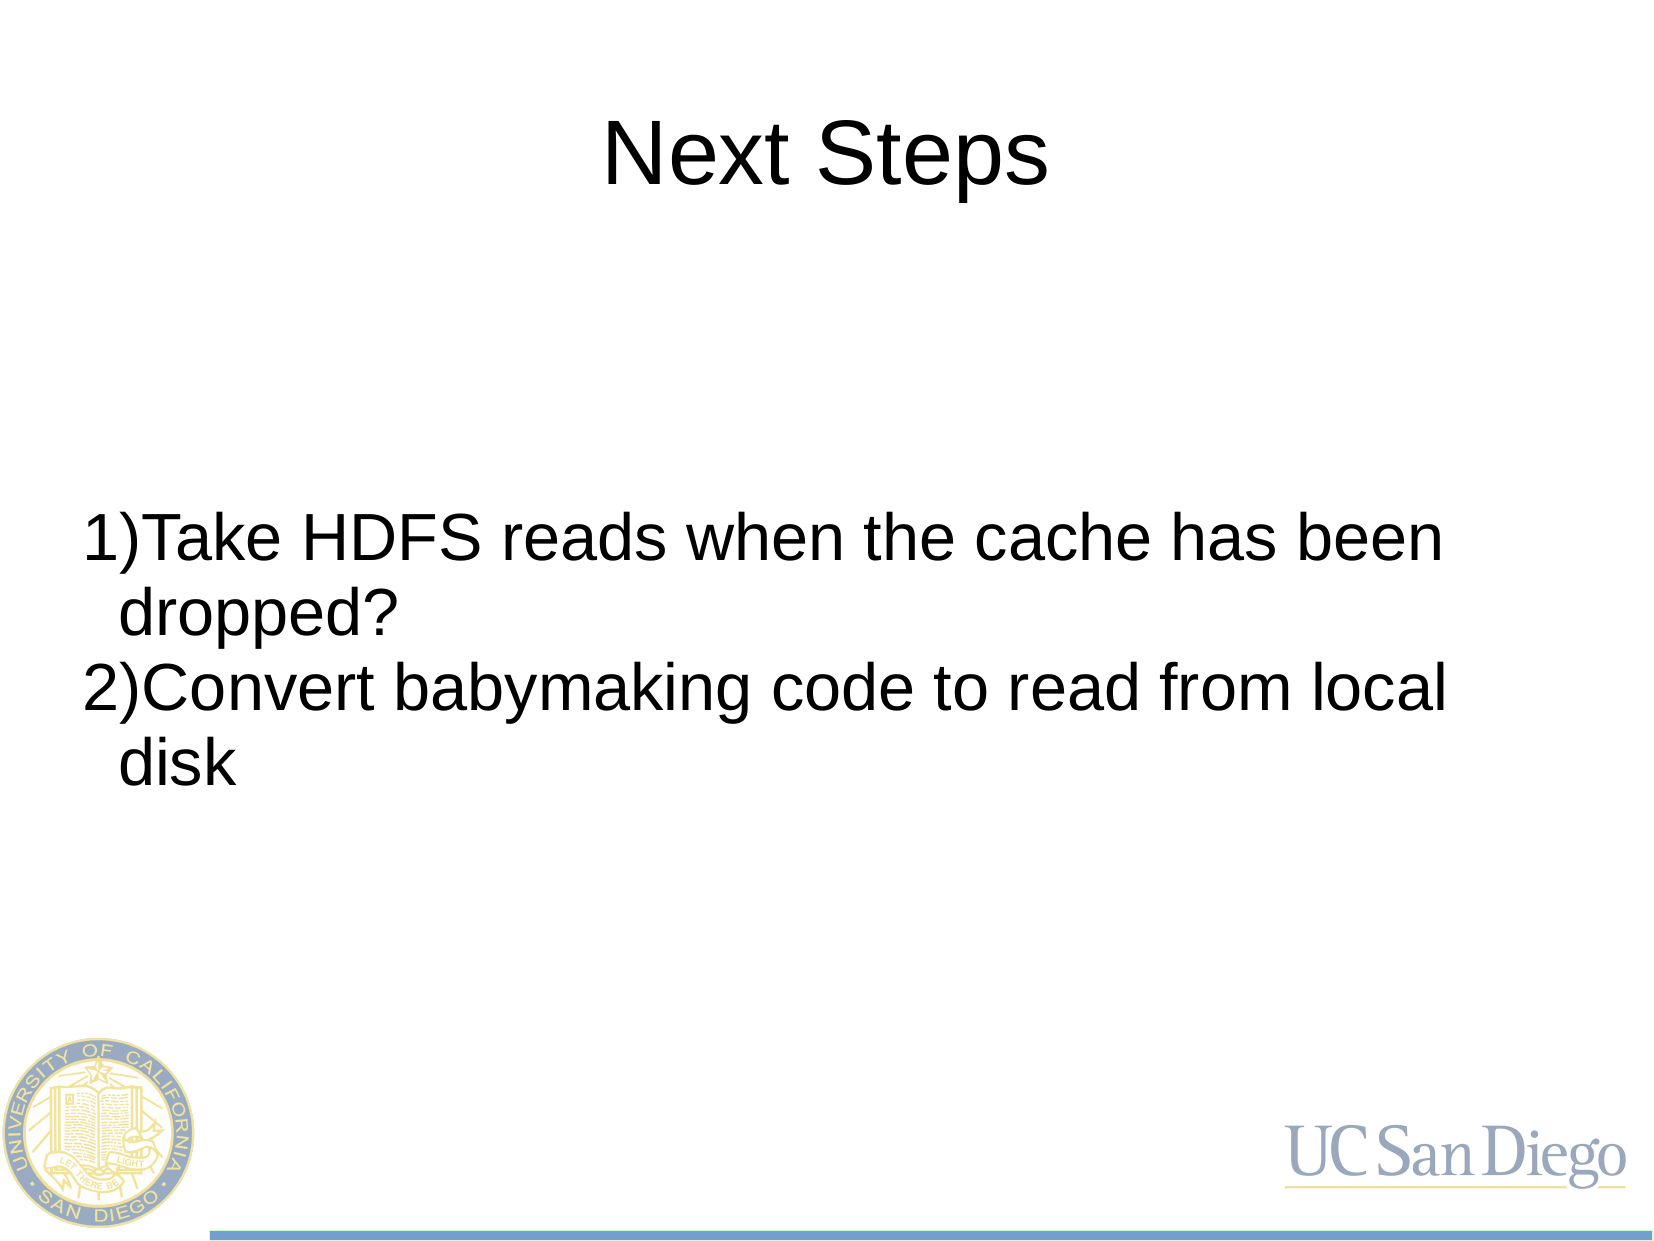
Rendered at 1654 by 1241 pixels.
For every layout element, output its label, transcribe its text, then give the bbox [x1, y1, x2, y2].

text_box [209, 1230, 1653, 1241]
subtitle Take HDFS reads when the cache has been dropped? Convert babymaking code to read from local disk [82, 290, 1571, 1010]
title Next Steps [82, 49, 1571, 257]
picture [0, 1034, 196, 1231]
picture [1253, 1089, 1653, 1230]
